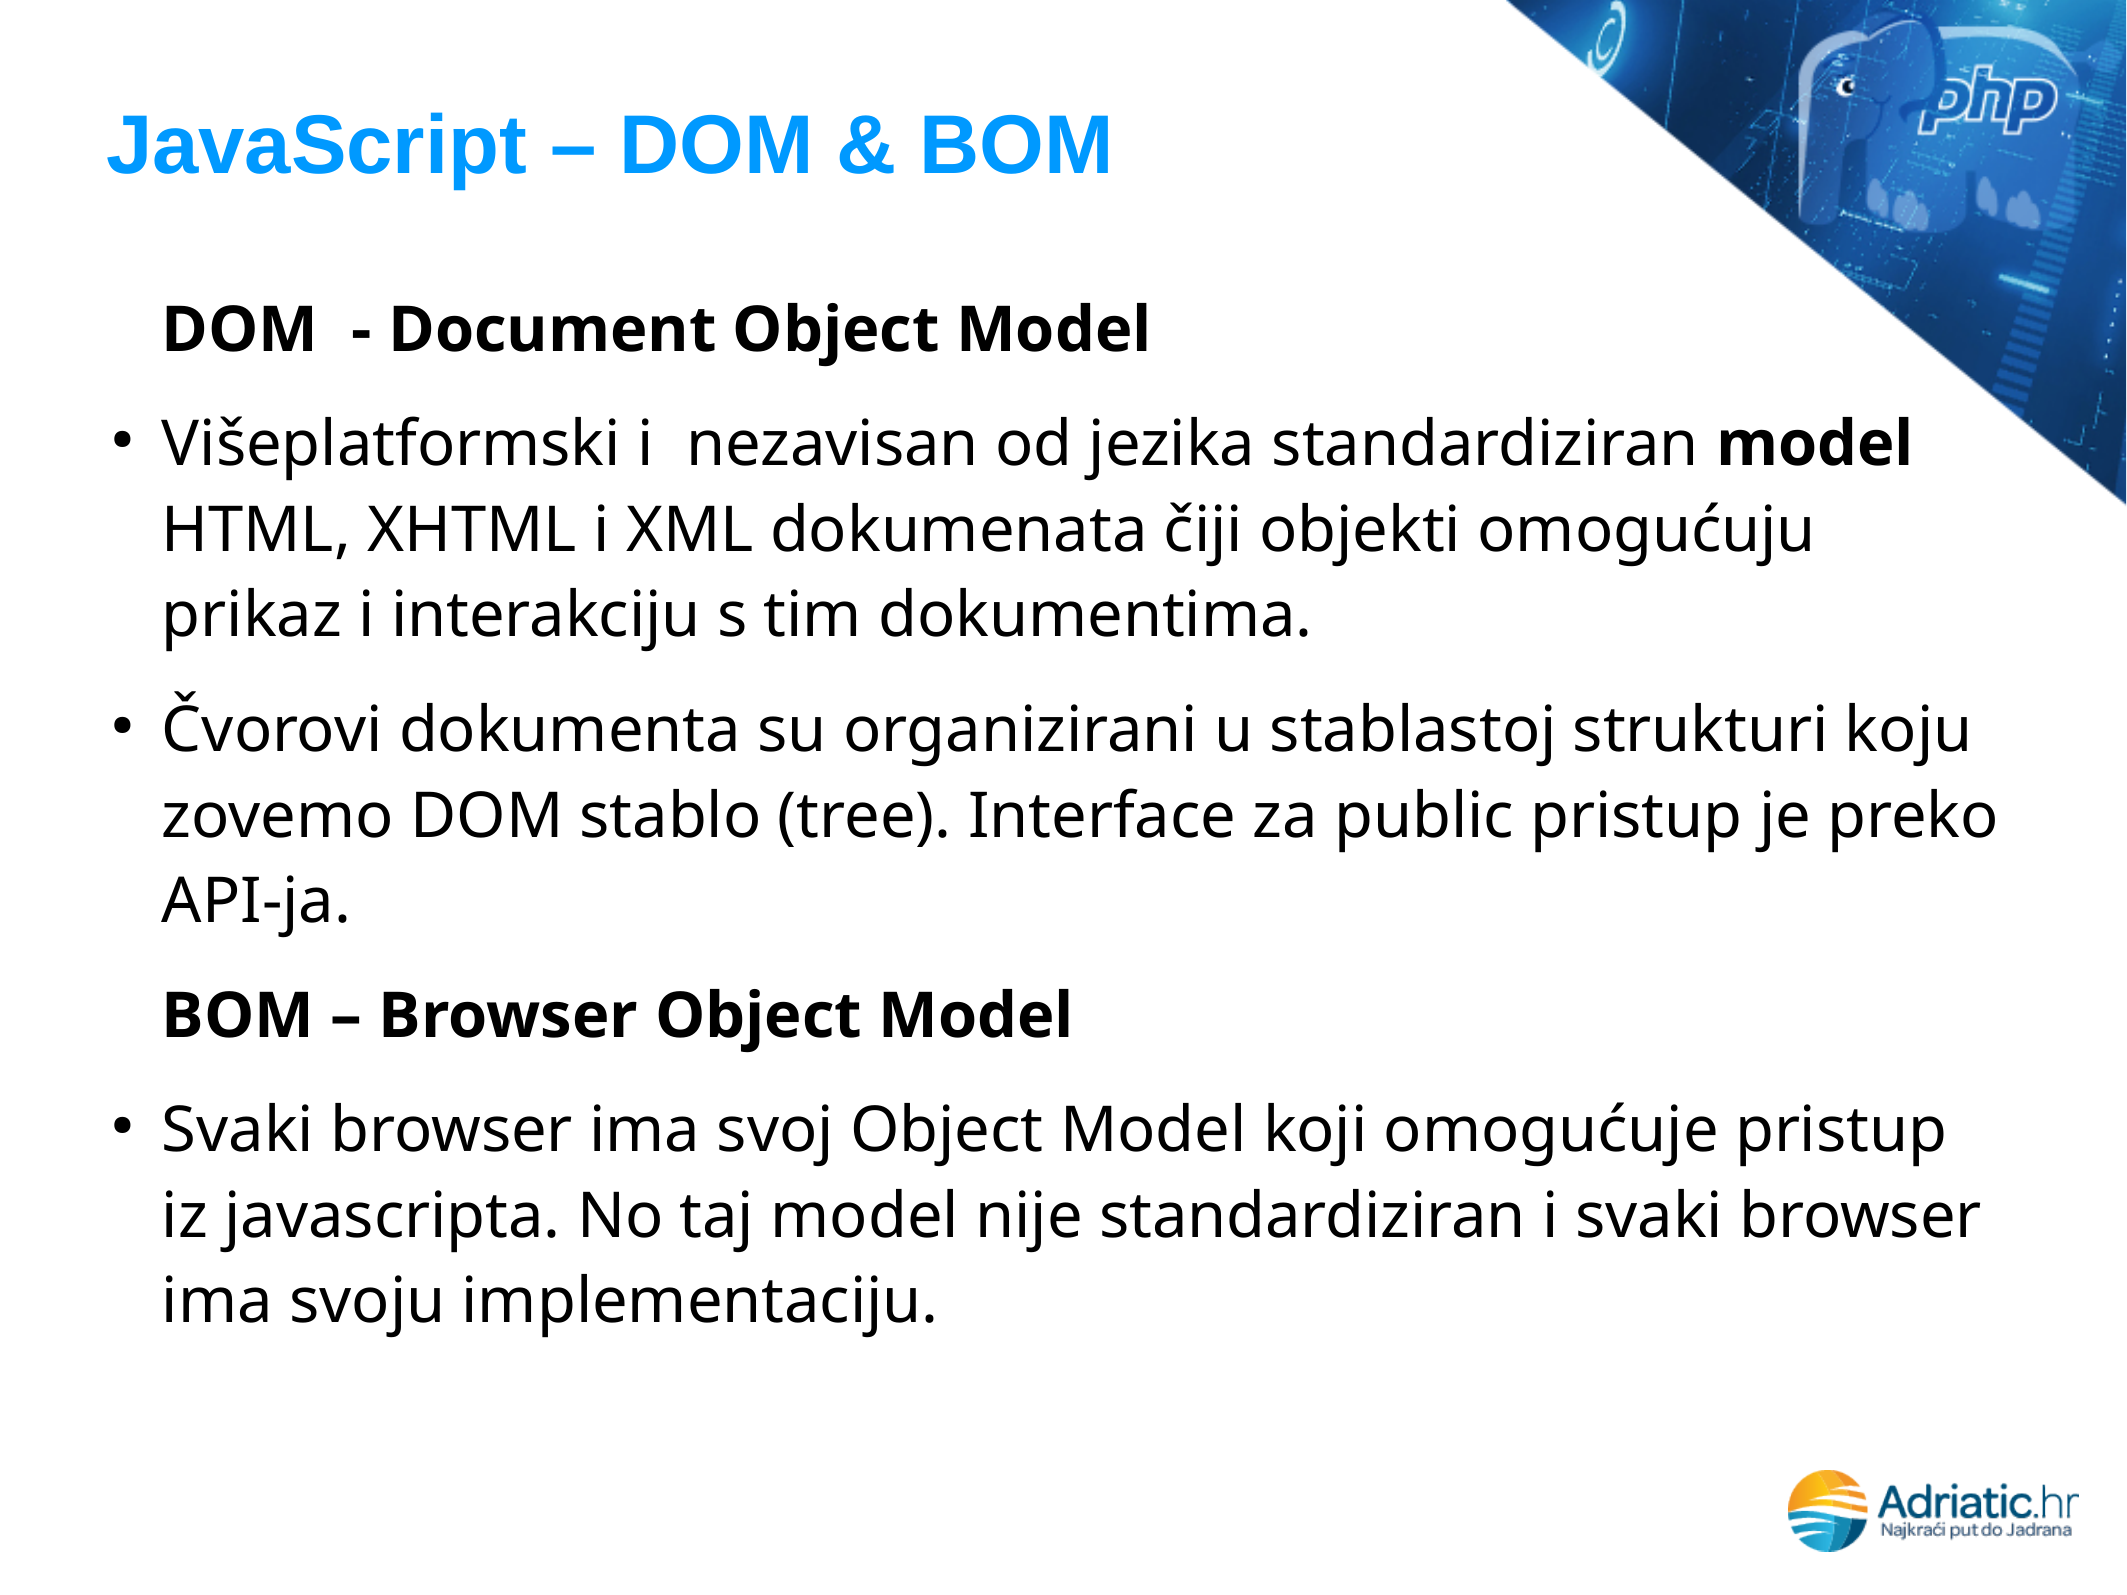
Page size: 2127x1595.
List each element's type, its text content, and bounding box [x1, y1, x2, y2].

title JavaScript – DOM & BOM [106, 70, 1630, 219]
picture [1788, 1470, 2079, 1552]
list DOM - Document Object Model Višeplatformski i nezavisan od jezika standardiziran model HTML, XHTML i XML dokumenata čiji objekti omogućuju prikaz i interakciju s tim dokumentima. Čvorovi dokumenta su organizirani u stablastoj strukturi koju zovemo DOM stablo (tree). Interface za public pristup je preko API-ja. BOM – Browser Object Model Svaki browser ima svoj Object Model koji omogućuje pristup iz javascripta. No taj model nije standardiziran i svaki browser ima svoju implementaciju. [94, 283, 2008, 1441]
picture [1505, 0, 2127, 625]
